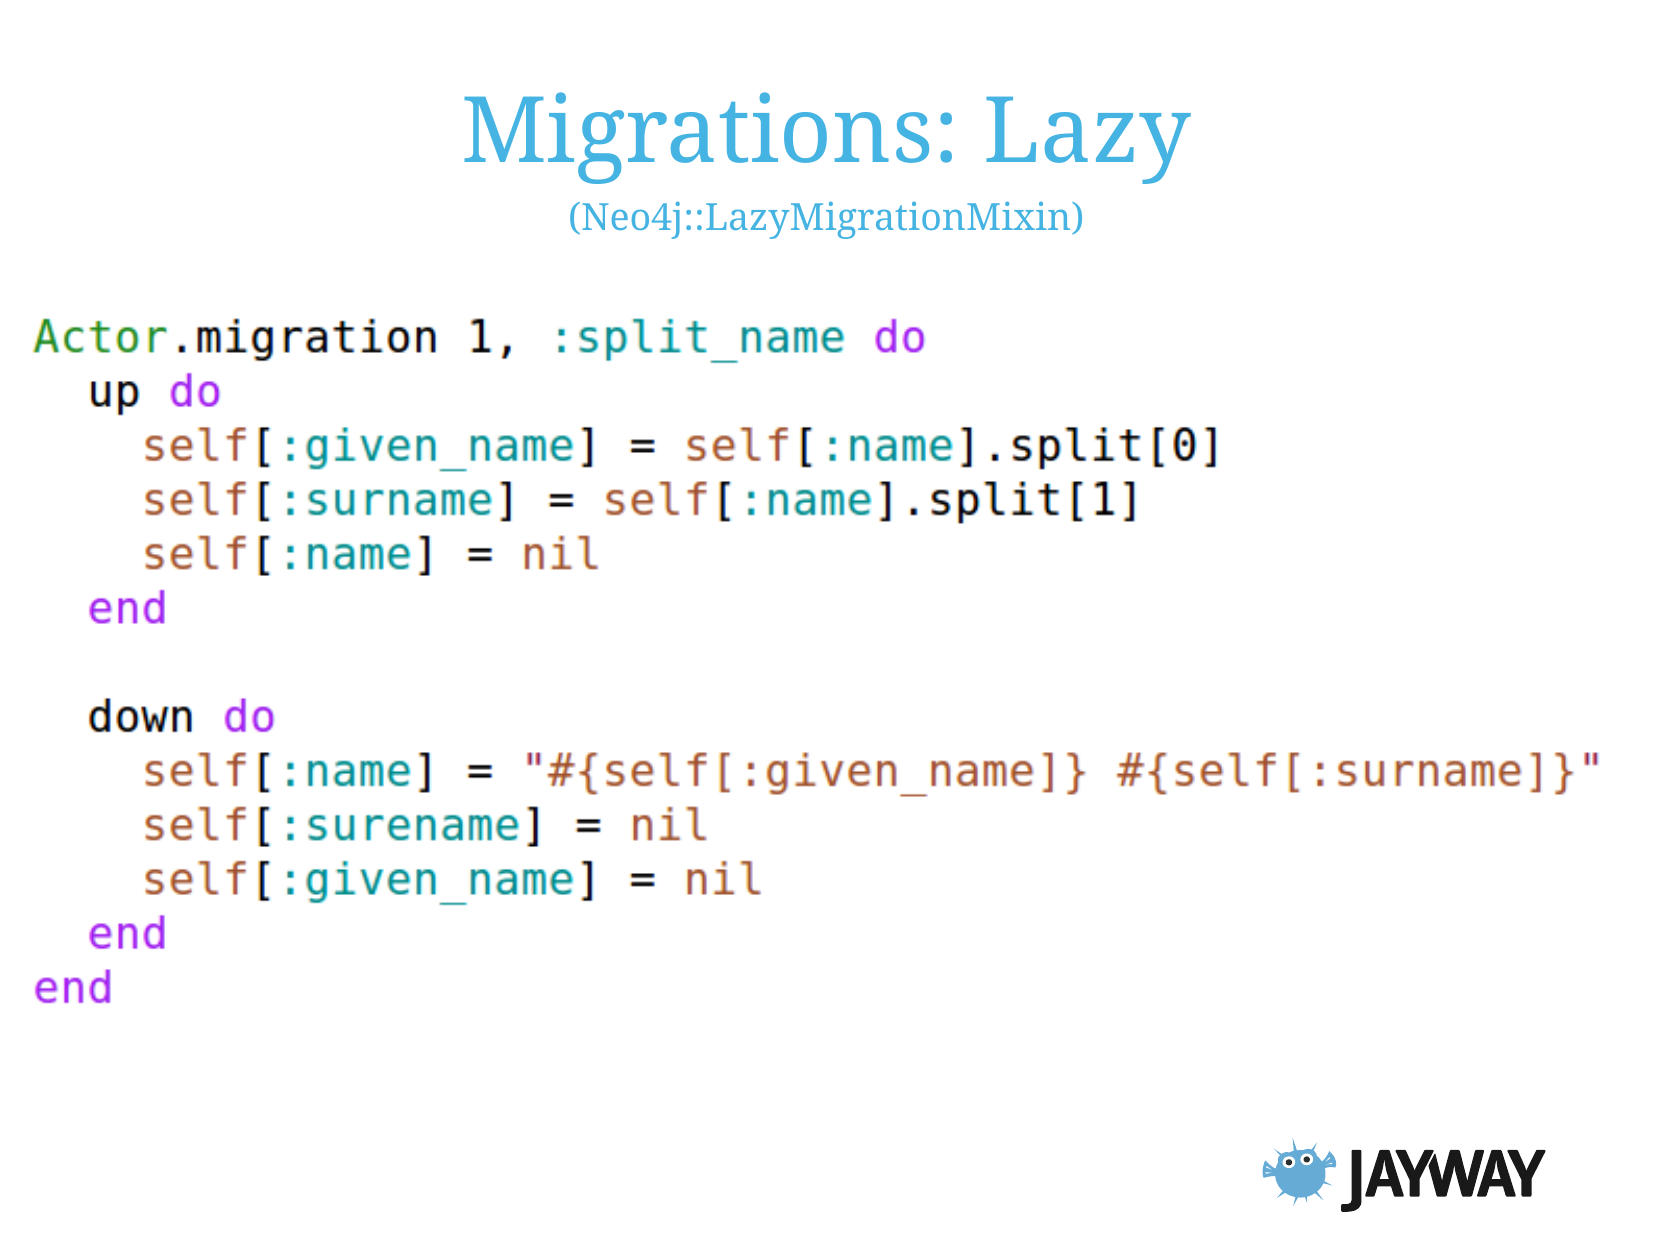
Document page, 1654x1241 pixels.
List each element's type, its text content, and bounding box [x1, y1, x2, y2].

picture [19, 307, 1612, 1018]
title Migrations: Lazy (Neo4j::LazyMigrationMixin) [82, 49, 1571, 257]
